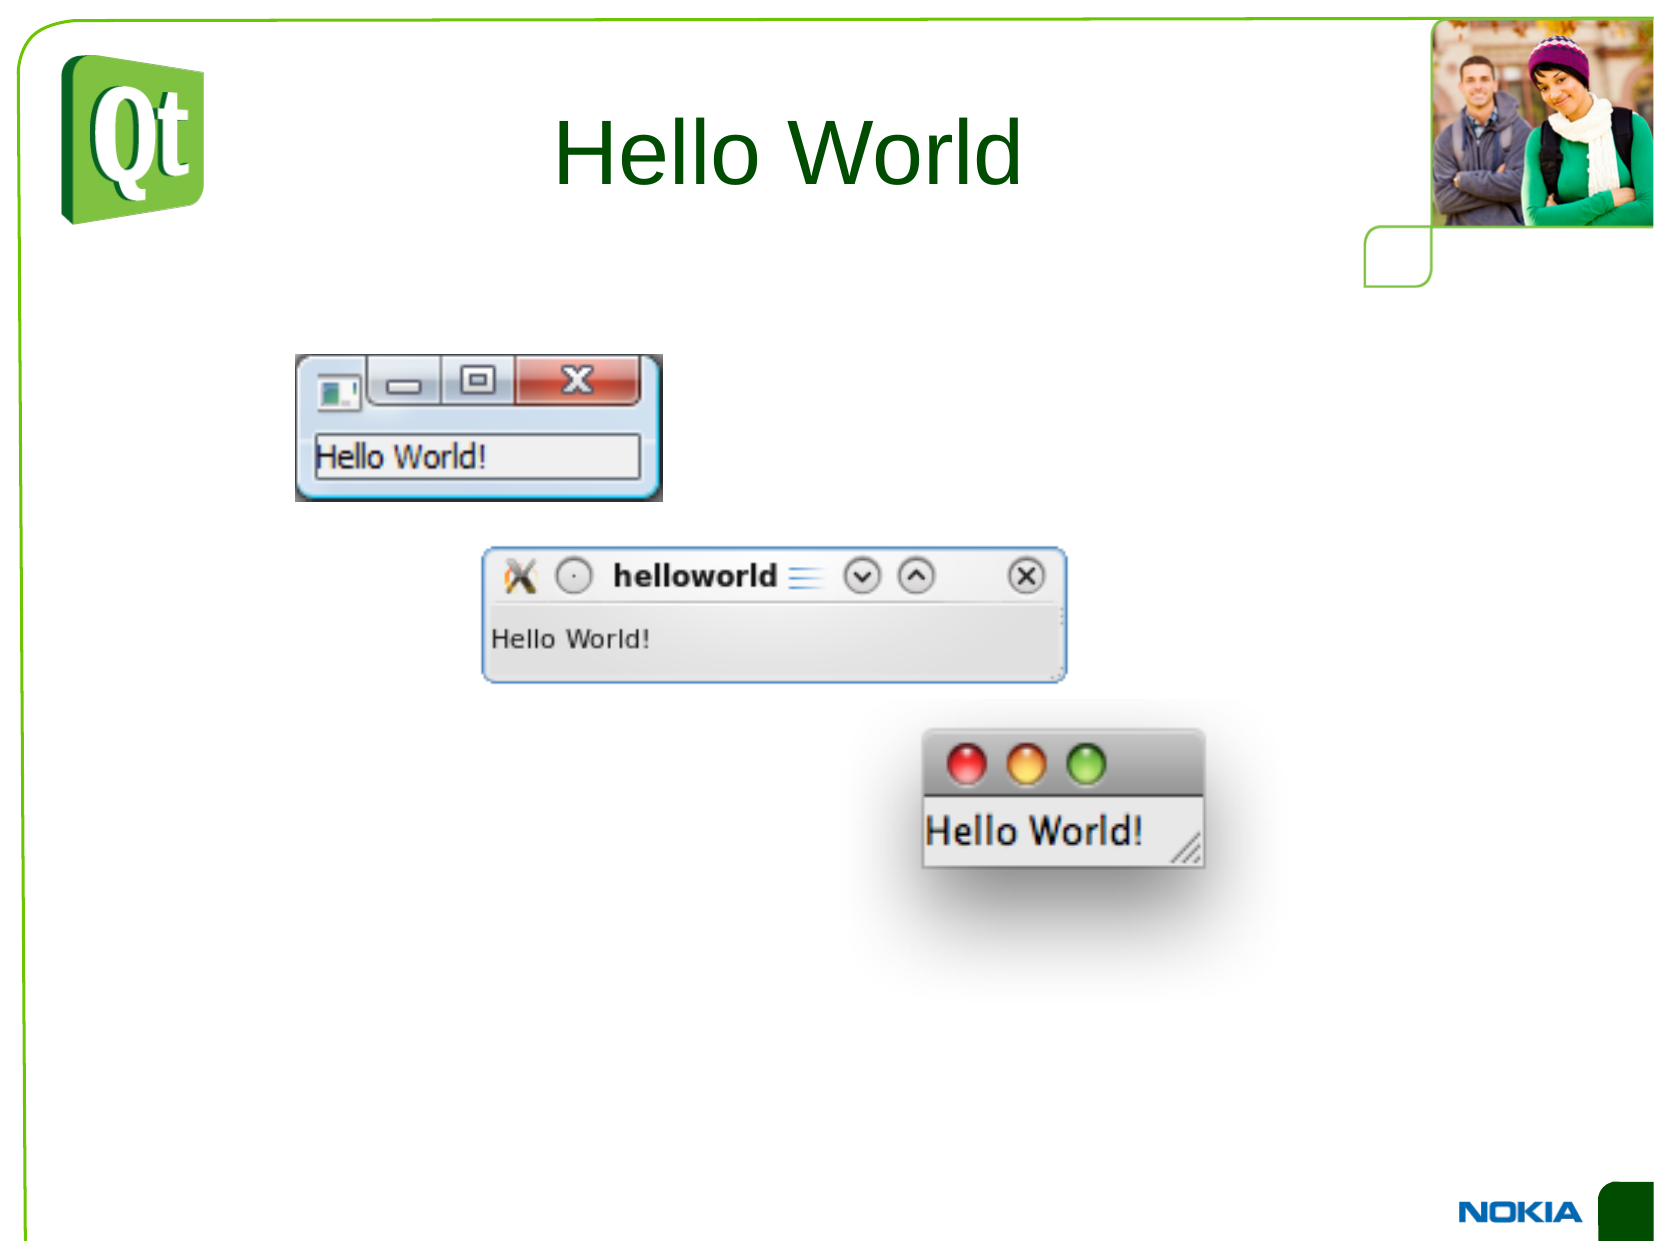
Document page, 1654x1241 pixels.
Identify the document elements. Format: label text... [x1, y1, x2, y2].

picture [475, 540, 1073, 689]
picture [1363, 18, 1654, 288]
picture [837, 699, 1369, 1047]
picture [1459, 1201, 1583, 1223]
picture [61, 55, 204, 225]
title Hello World [251, 49, 1327, 257]
picture [295, 354, 663, 502]
